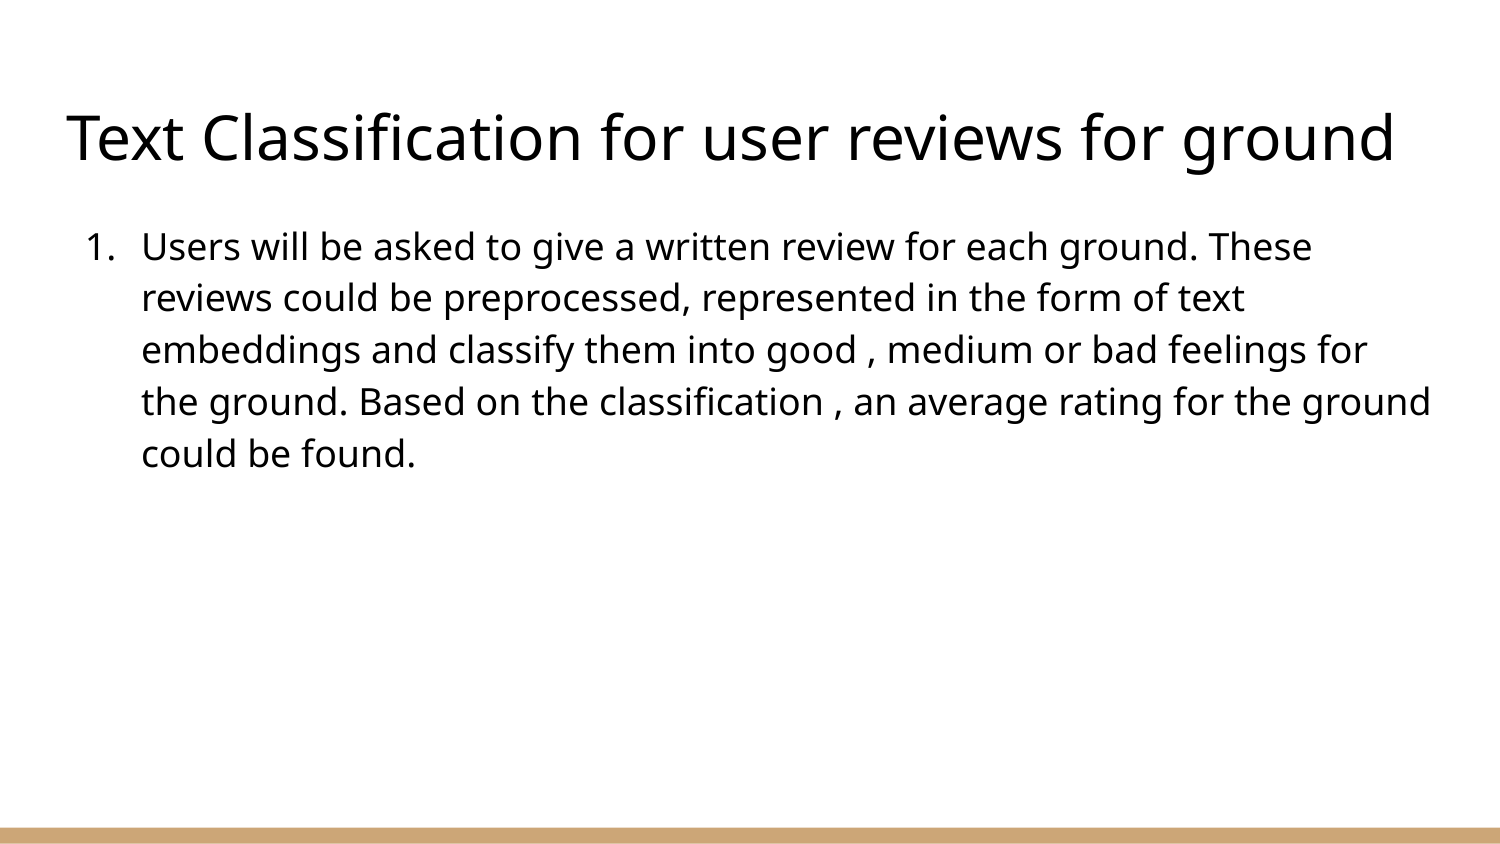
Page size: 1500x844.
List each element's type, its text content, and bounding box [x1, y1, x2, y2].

list Users will be asked to give a written review for each ground. These reviews could be preprocessed, represented in the form of text embeddings and classify them into good , medium or bad feelings for the ground. Based on the classification , an average rating for the ground could be found. [51, 200, 1449, 752]
title Text Classification for user reviews for ground [51, 51, 1449, 189]
